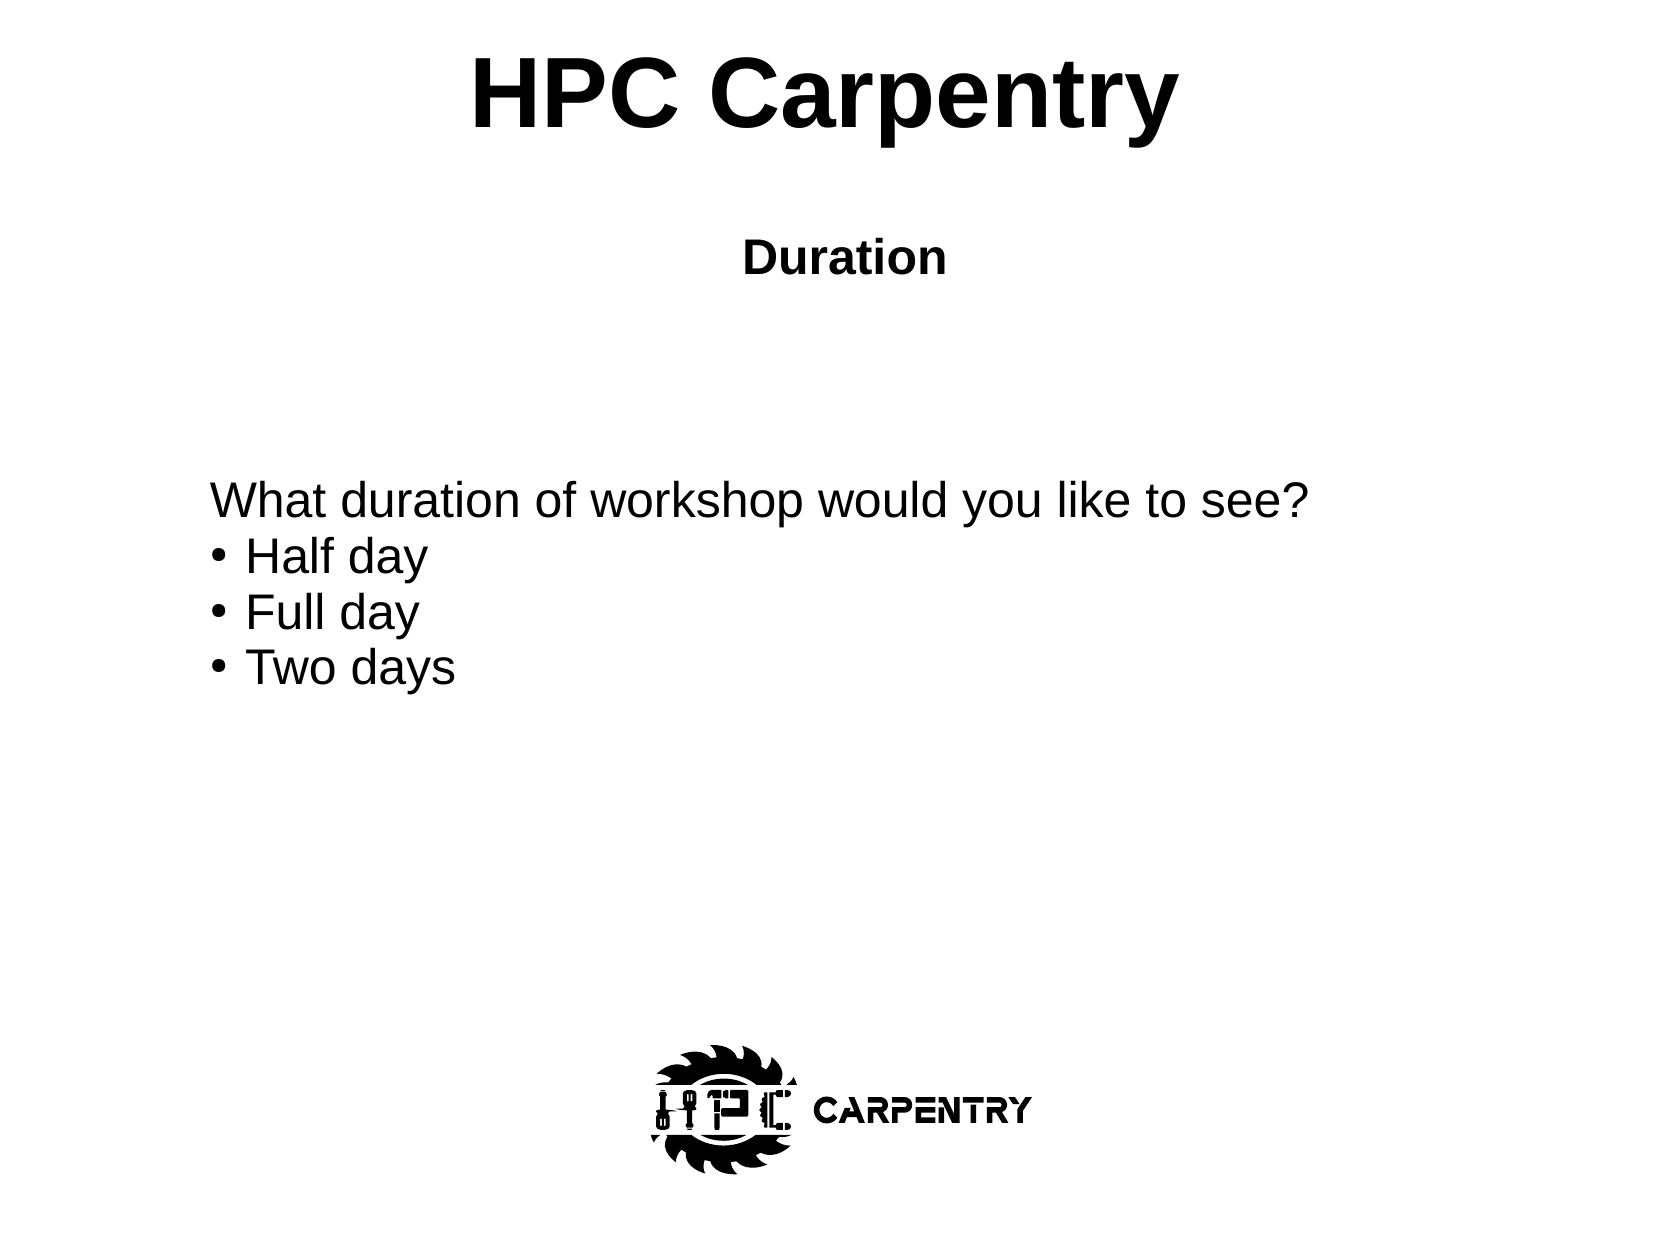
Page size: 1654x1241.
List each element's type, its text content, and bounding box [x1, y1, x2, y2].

text_box HPC Carpentry [45, 30, 1606, 166]
text_box What duration of workshop would you like to see? Half day Full day Two days [195, 465, 1471, 721]
text_box Duration [177, 221, 1513, 293]
picture [586, 1012, 1097, 1210]
